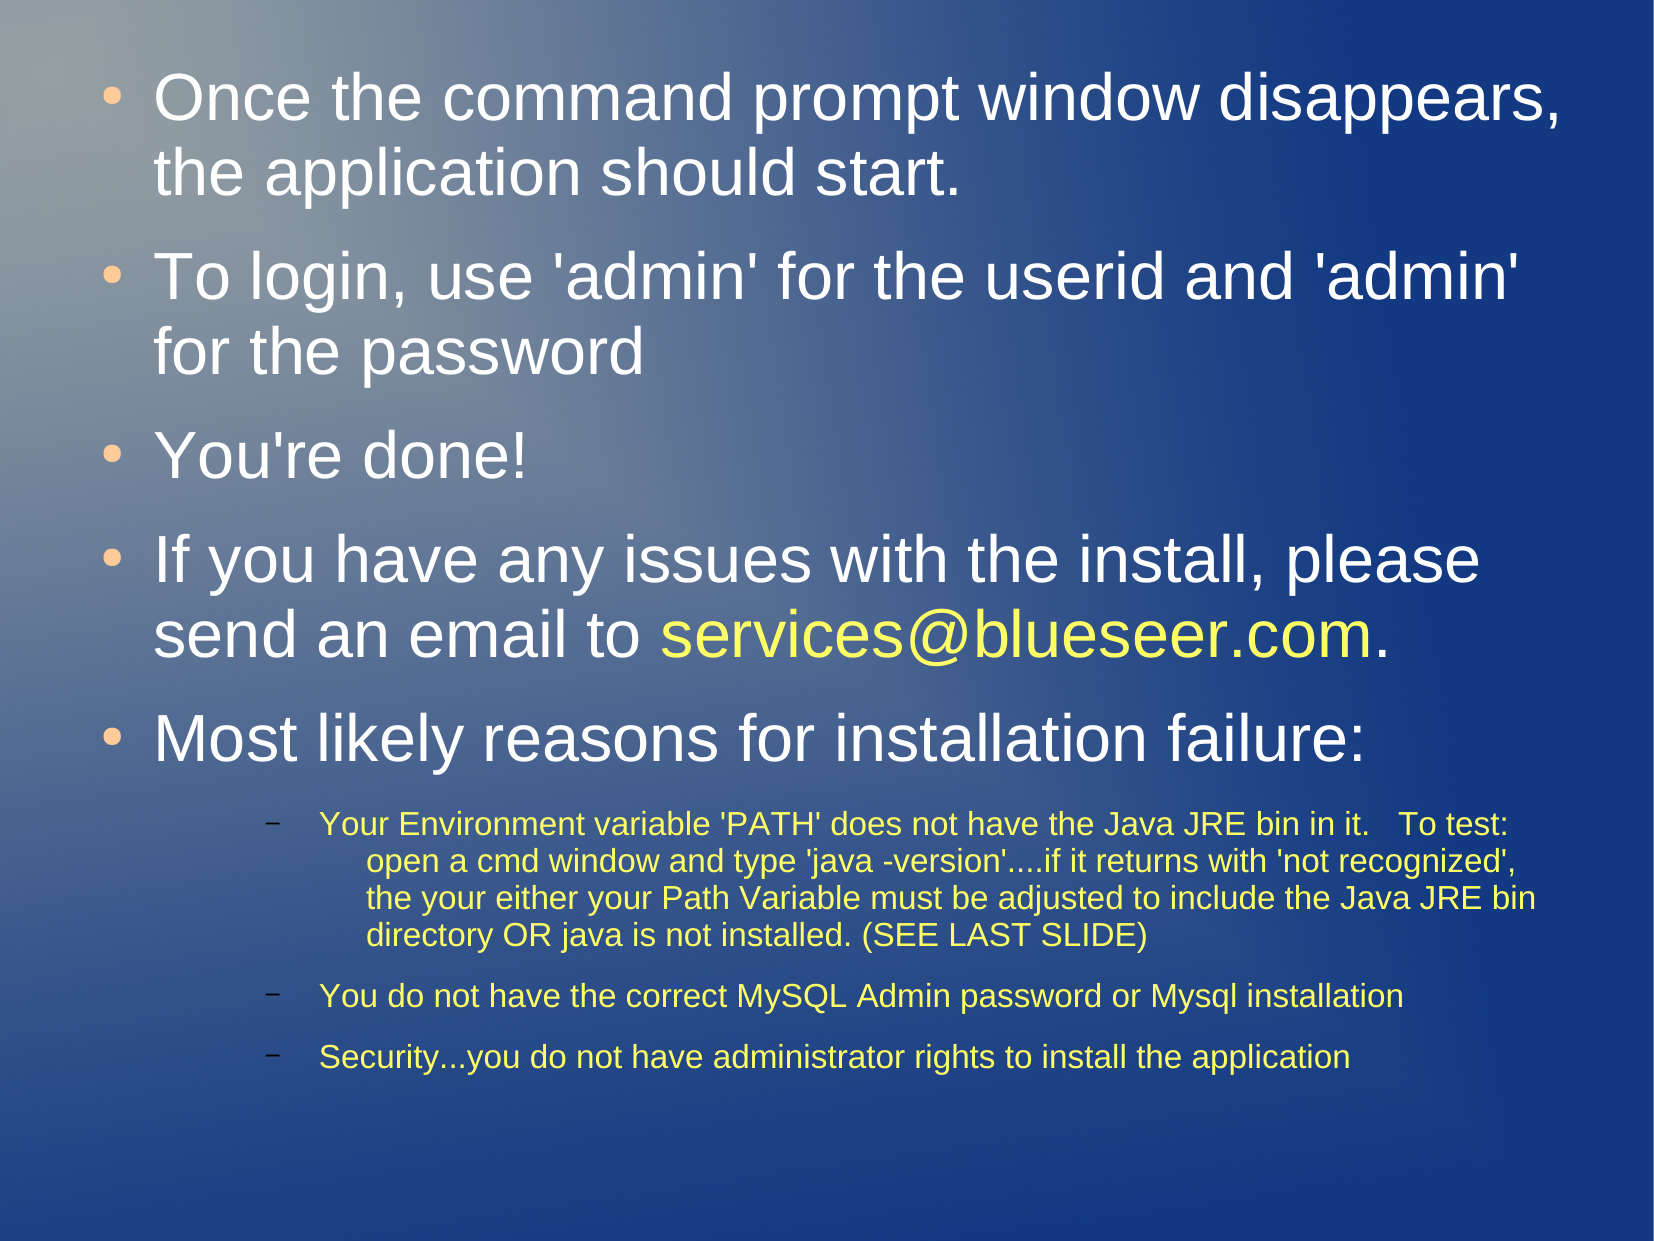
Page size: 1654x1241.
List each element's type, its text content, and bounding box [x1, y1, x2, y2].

list Once the command prompt window disappears, the application should start. To login, use 'admin' for the userid and 'admin' for the password You're done! If you have any issues with the install, please send an email to services@blueseer.com. Most likely reasons for installation failure: Your Environment variable 'PATH' does not have the Java JRE bin in it. To test: open a cmd window and type 'java -version'....if it returns with 'not recognized', the your either your Path Variable must be adjusted to include the Java JRE bin directory OR java is not installed. (SEE LAST SLIDE) You do not have the correct MySQL Admin password or Mysql installation Security...you do not have administrator rights to install the application [82, 60, 1571, 1152]
picture [0, 0, 1654, 1241]
